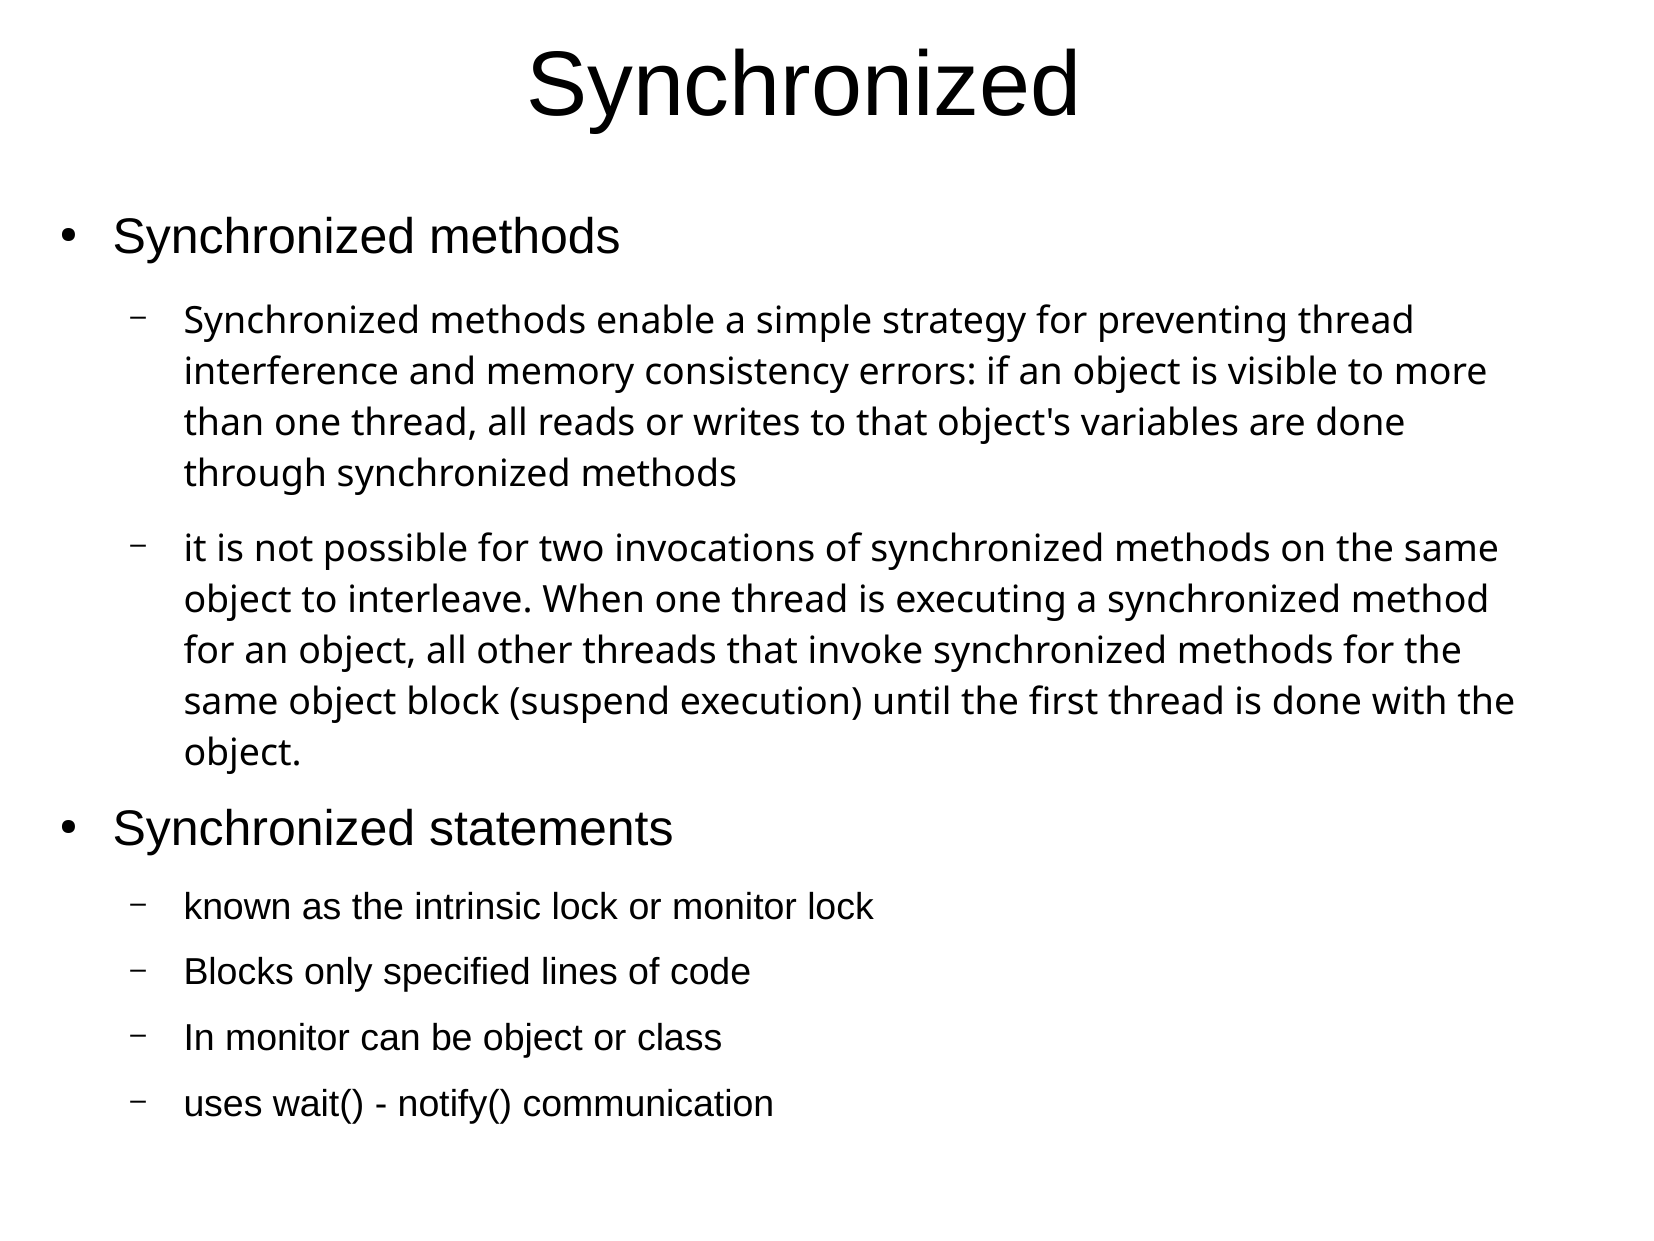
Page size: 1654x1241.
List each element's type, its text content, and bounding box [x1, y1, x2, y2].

title Synchronized [60, 32, 1549, 136]
list Synchronized methods Synchronized methods enable a simple strategy for preventing thread interference and memory consistency errors: if an object is visible to more than one thread, all reads or writes to that object's variables are done through synchronized methods it is not possible for two invocations of synchronized methods on the same object to interleave. When one thread is executing a synchronized method for an object, all other threads that invoke synchronized methods for the same object block (suspend execution) until the first thread is done with the object. Synchronized statements known as the intrinsic lock or monitor lock Blocks only specified lines of code In monitor can be object or class uses wait() - notify() communication [41, 123, 1531, 1001]
